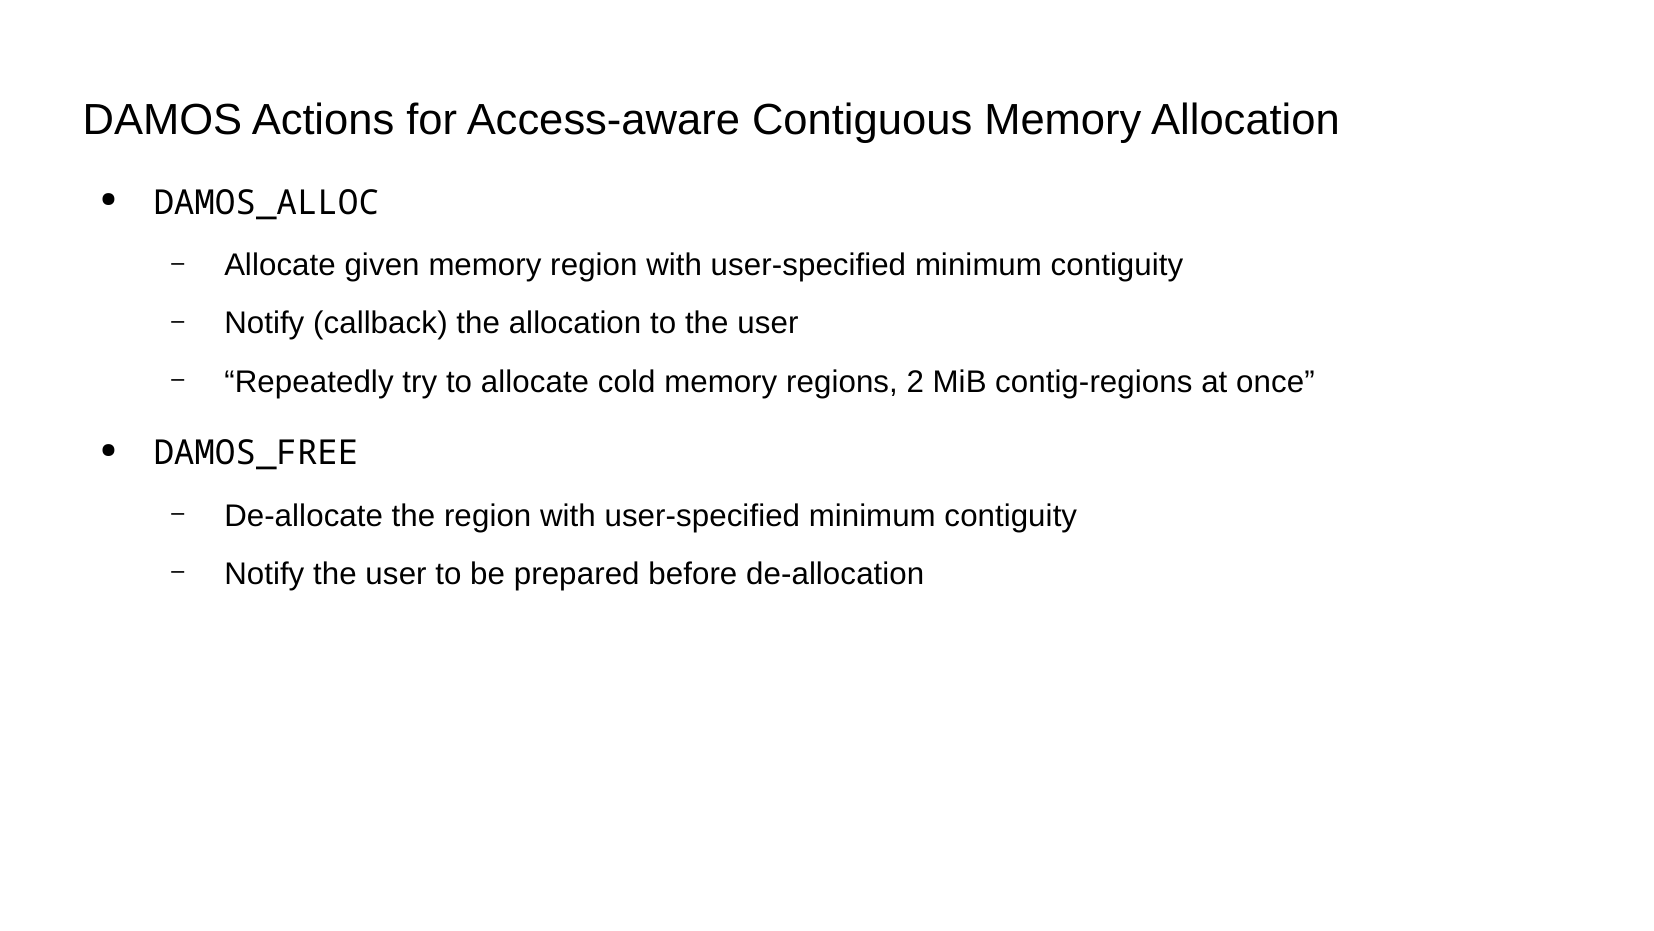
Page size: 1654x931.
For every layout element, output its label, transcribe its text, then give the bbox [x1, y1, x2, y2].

title DAMOS Actions for Access-aware Contiguous Memory Allocation [82, 81, 1571, 157]
list DAMOS_ALLOC Allocate given memory region with user-specified minimum contiguity Notify (callback) the allocation to the user “Repeatedly try to allocate cold memory regions, 2 MiB contig-regions at once” DAMOS_FREE De-allocate the region with user-specified minimum contiguity Notify the user to be prepared before de-allocation [82, 177, 1571, 833]
